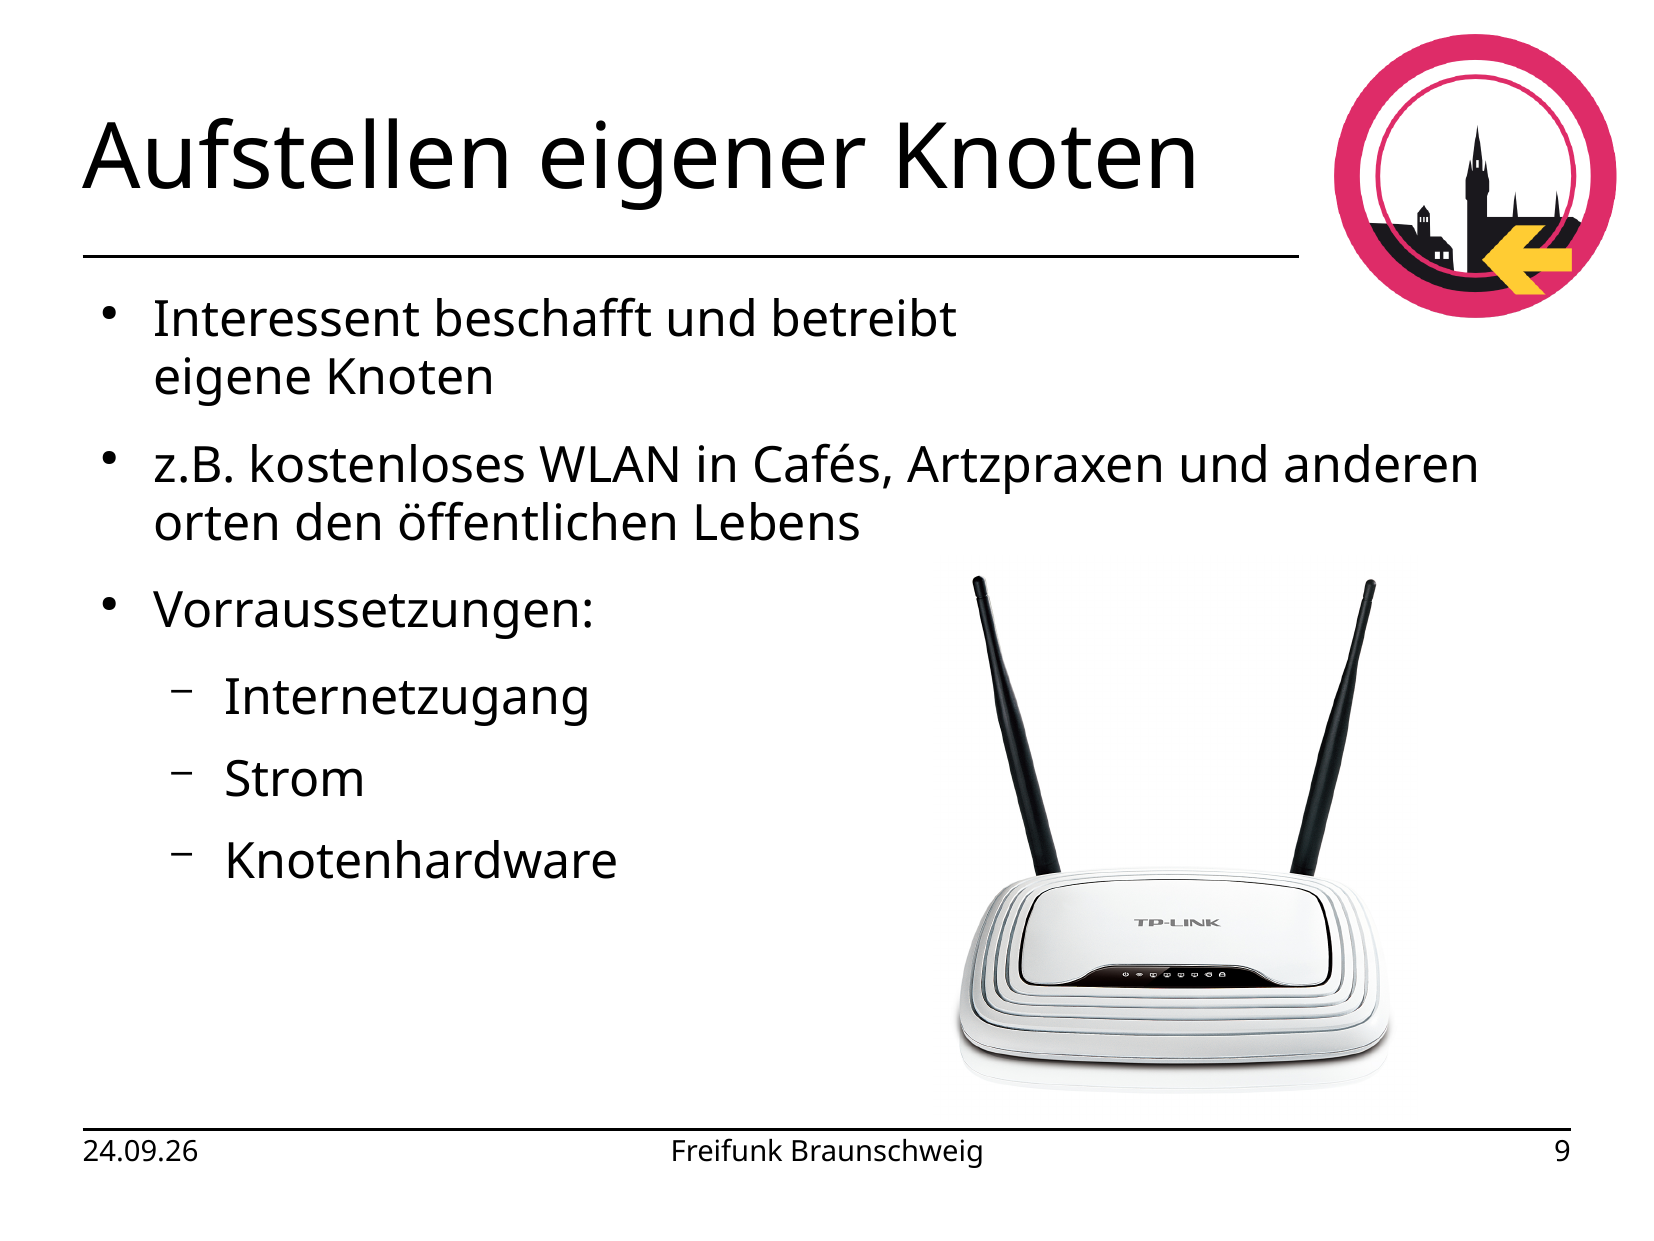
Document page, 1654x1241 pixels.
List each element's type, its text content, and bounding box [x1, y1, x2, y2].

list Interessent beschafft und betreibt eigene Knoten z.B. kostenloses WLAN in Cafés, Artzpraxen und anderen orten den öffentlichen Lebens Vorraussetzungen: Internetzugang Strom Knotenhardware [82, 290, 1538, 1010]
title Aufstellen eigener Knoten [82, 49, 1300, 257]
picture [1331, 32, 1619, 319]
picture [933, 555, 1418, 1122]
